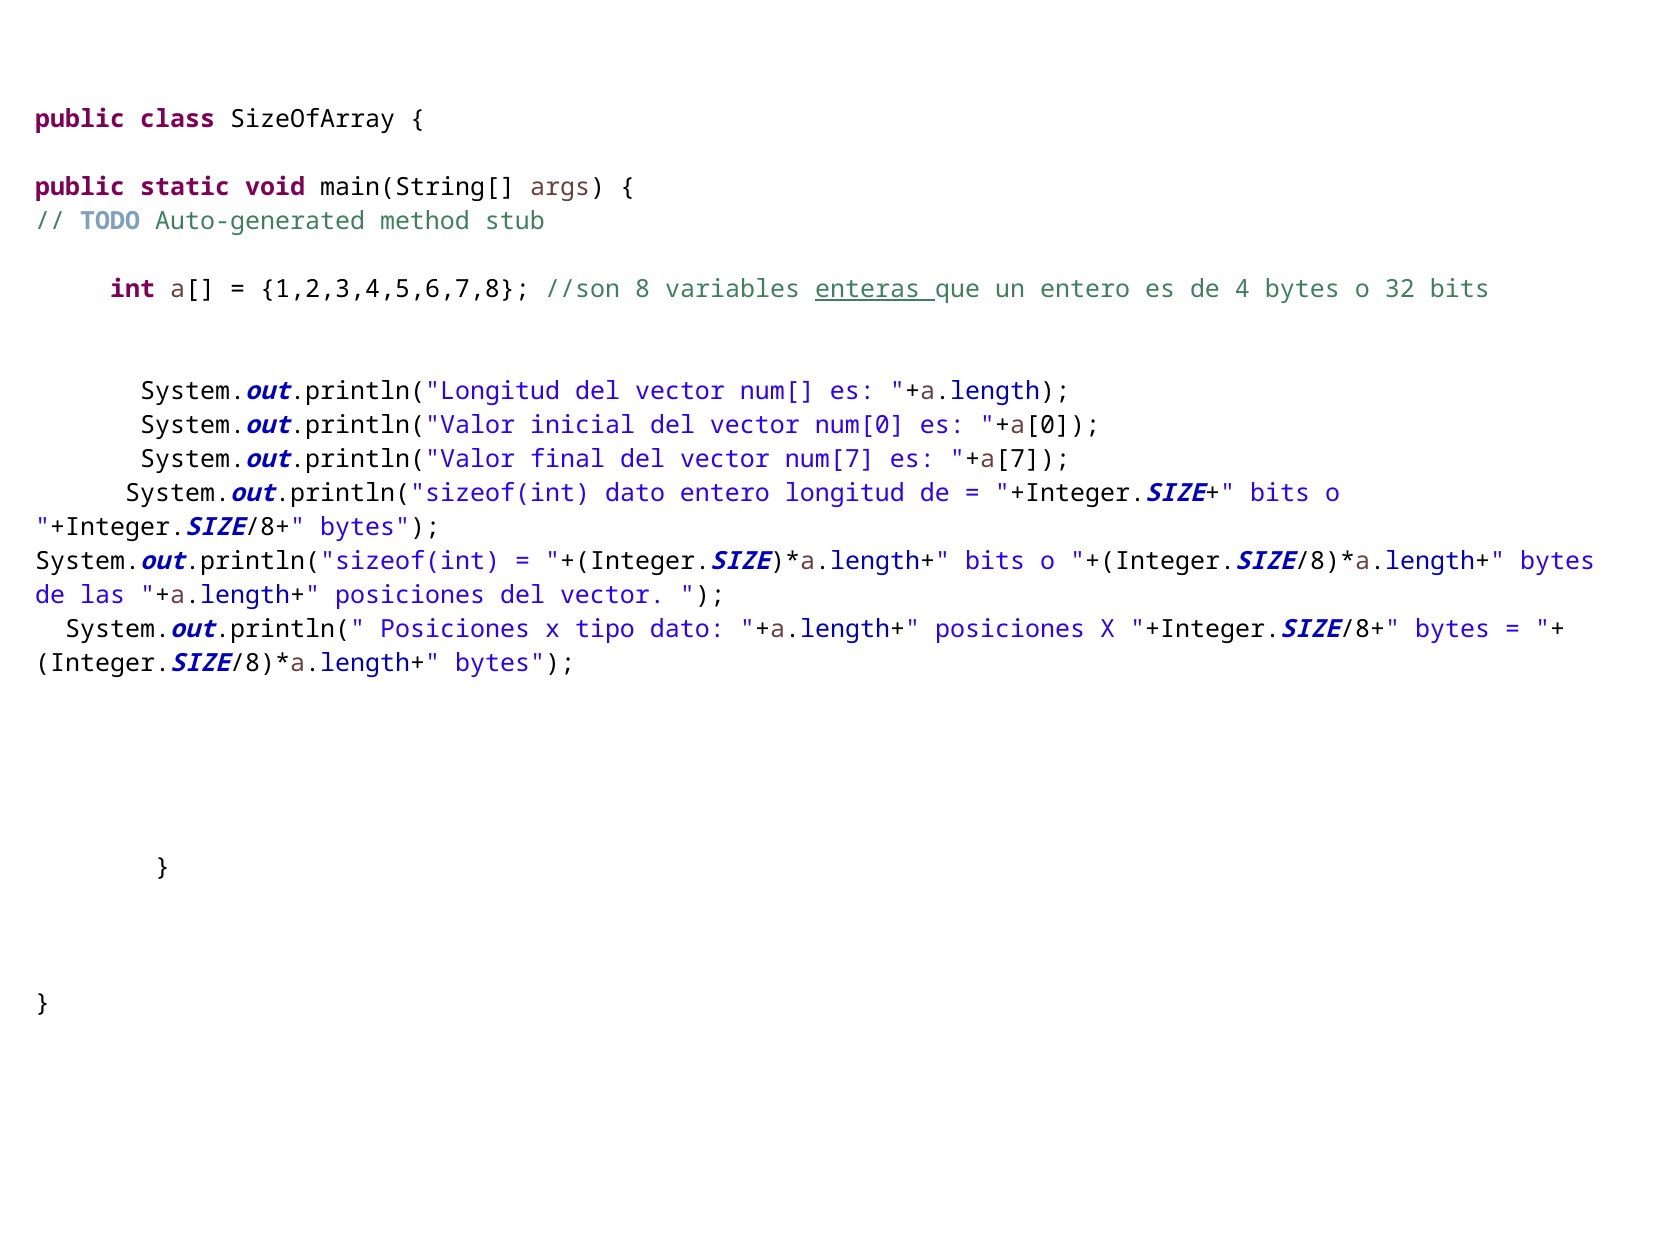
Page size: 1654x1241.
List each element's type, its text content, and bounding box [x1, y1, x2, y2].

text_box public class SizeOfArray { public static void main(String[] args) { // TODO Auto-generated method stub int a[] = {1,2,3,4,5,6,7,8}; //son 8 variables enteras que un entero es de 4 bytes o 32 bits System.out.println("Longitud del vector num[] es: "+a.length); System.out.println("Valor inicial del vector num[0] es: "+a[0]); System.out.println("Valor final del vector num[7] es: "+a[7]); System.out.println("sizeof(int) dato entero longitud de = "+Integer.SIZE+" bits o "+Integer.SIZE/8+" bytes"); System.out.println("sizeof(int) = "+(Integer.SIZE)*a.length+" bits o "+(Integer.SIZE/8)*a.length+" bytes de las "+a.length+" posiciones del vector. "); System.out.println(" Posiciones x tipo dato: "+a.length+" posiciones X "+Integer.SIZE/8+" bytes = "+(Integer.SIZE/8)*a.length+" bytes"); } } [20, 59, 1632, 1182]
